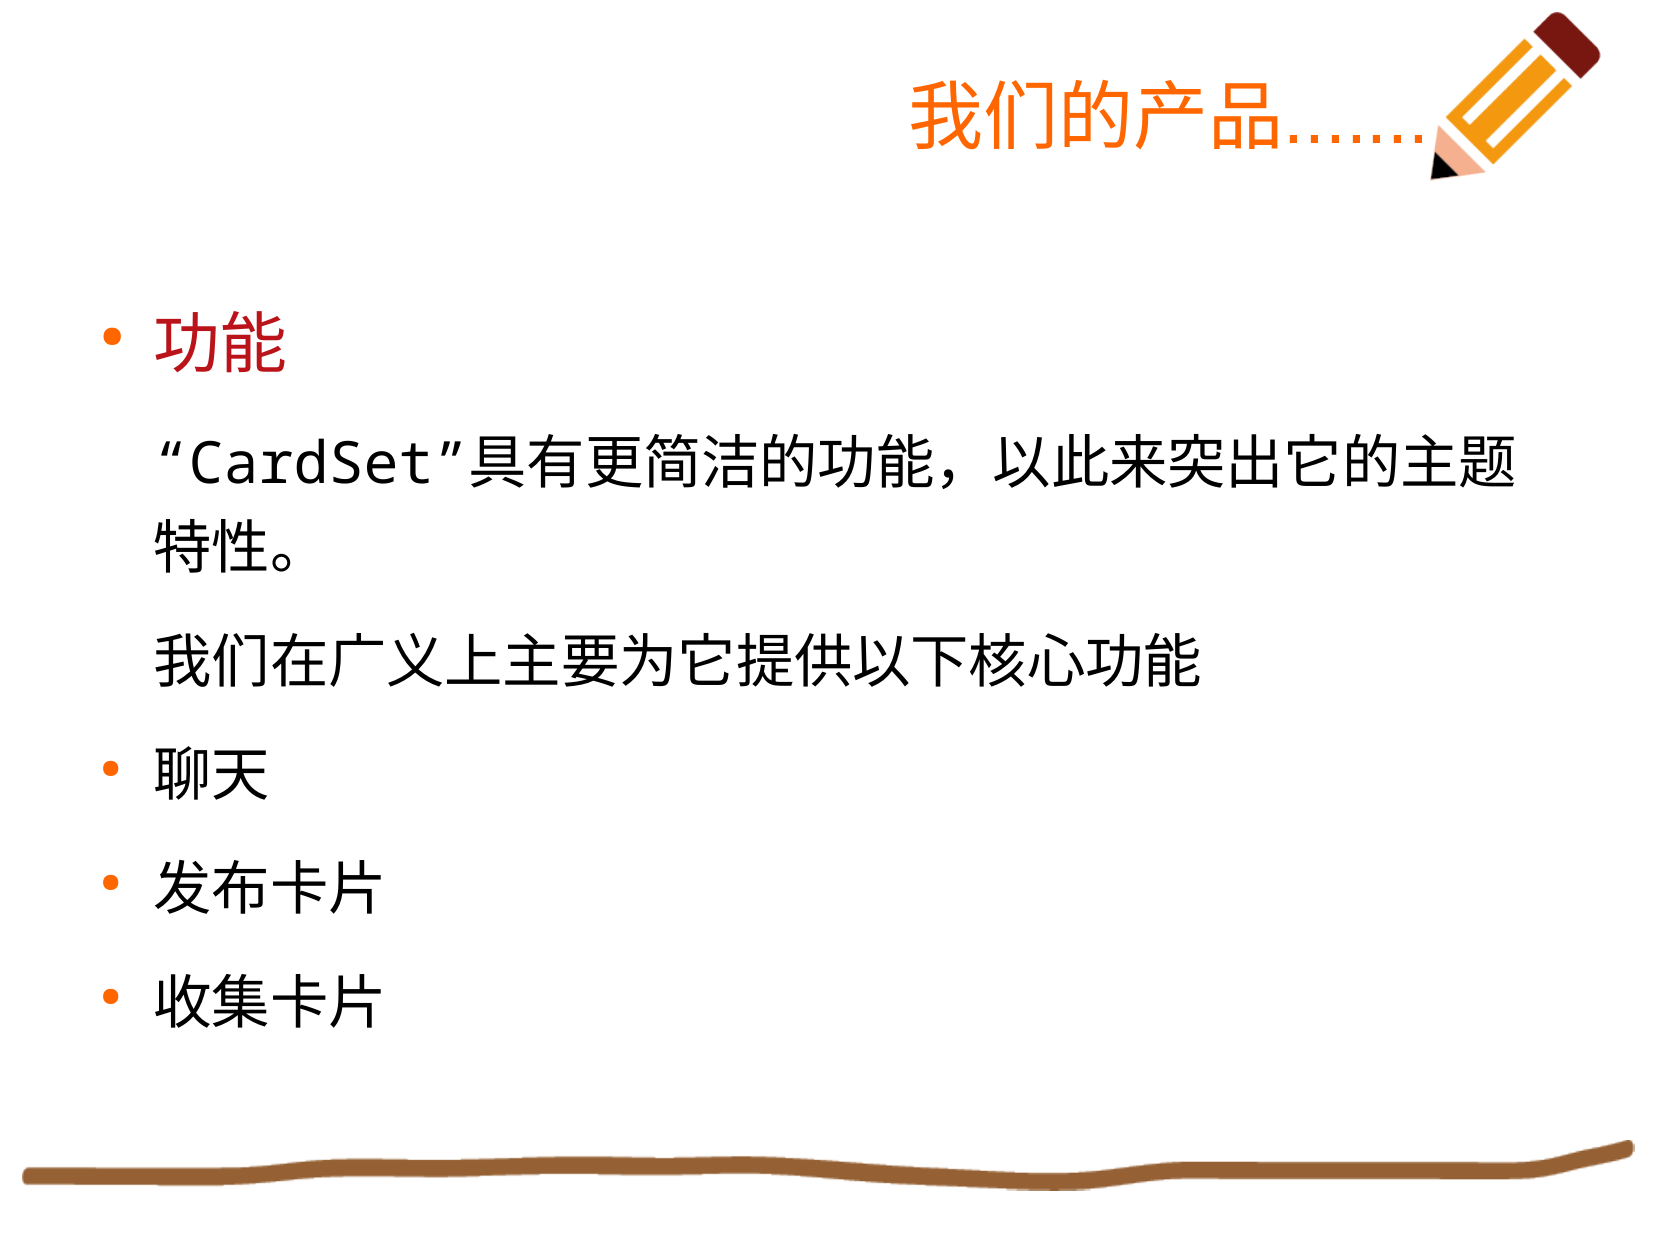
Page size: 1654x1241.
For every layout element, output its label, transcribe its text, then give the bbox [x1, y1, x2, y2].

list 功能 “CardSet”具有更简洁的功能，以此来突出它的主题特性。 我们在广义上主要为它提供以下核心功能 聊天 发布卡片 收集卡片 [82, 290, 1571, 1122]
picture [1430, 12, 1601, 181]
title 我们的产品....... [82, 49, 1430, 172]
picture [22, 1140, 1635, 1191]
